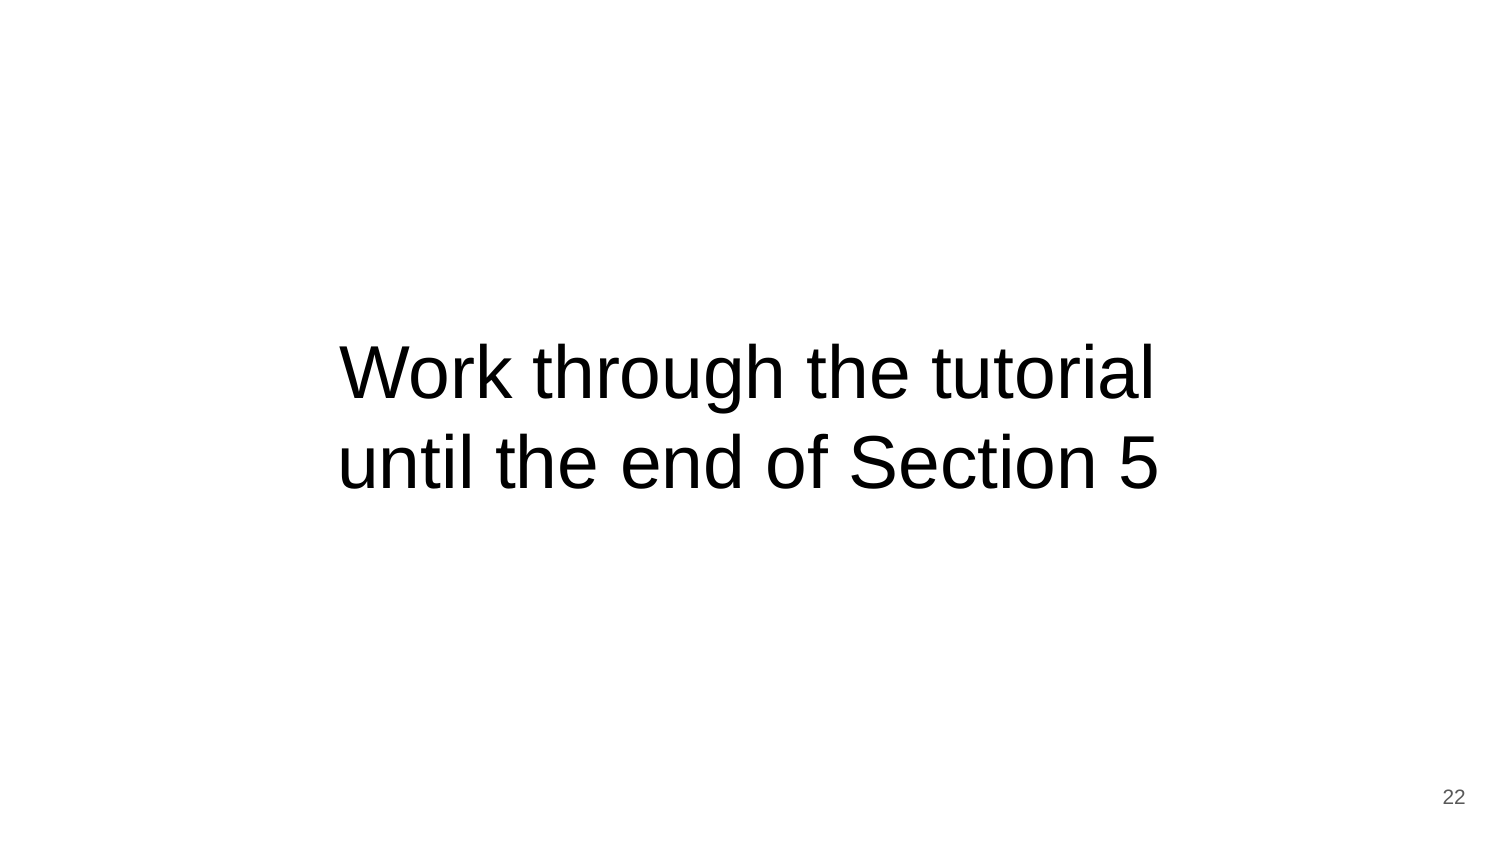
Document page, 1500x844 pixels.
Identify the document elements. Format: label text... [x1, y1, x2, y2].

title Work through the tutorial until the end of Section 5 [314, 321, 1186, 504]
slide_number <number> [1438, 783, 1470, 844]
